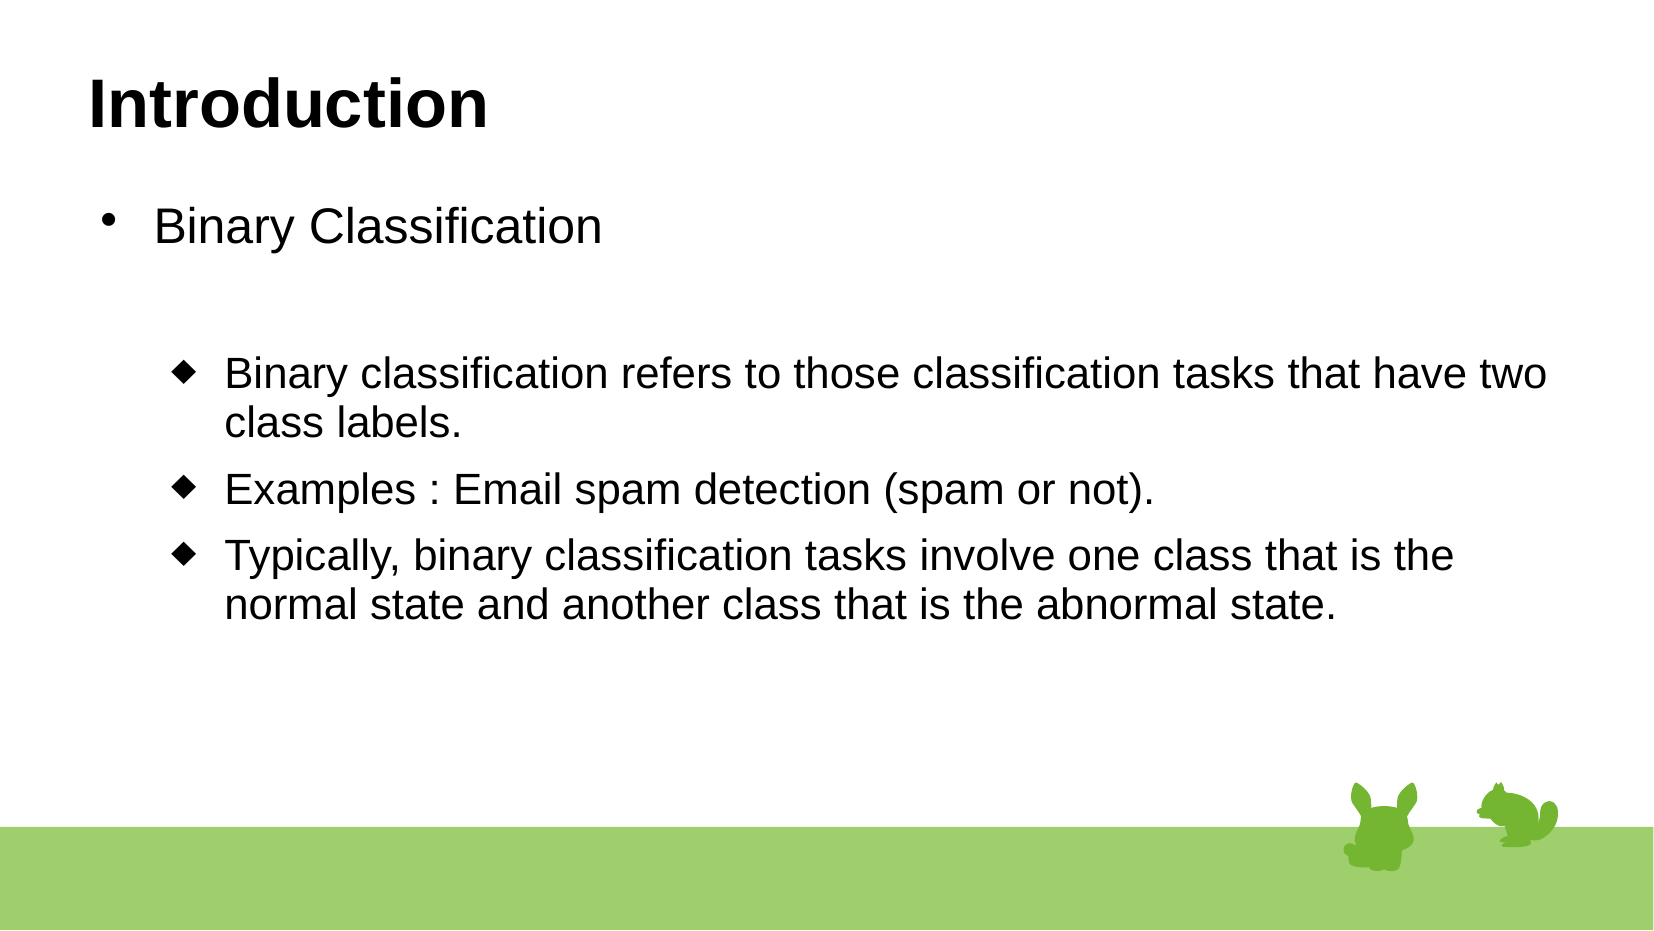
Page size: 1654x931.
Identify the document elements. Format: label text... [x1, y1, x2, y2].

list Binary Classification Binary classification refers to those classification tasks that have two class labels. Examples : Email spam detection (spam or not). Typically, binary classification tasks involve one class that is the normal state and another class that is the abnormal state. [82, 198, 1595, 892]
title Introduction [88, 29, 1565, 178]
